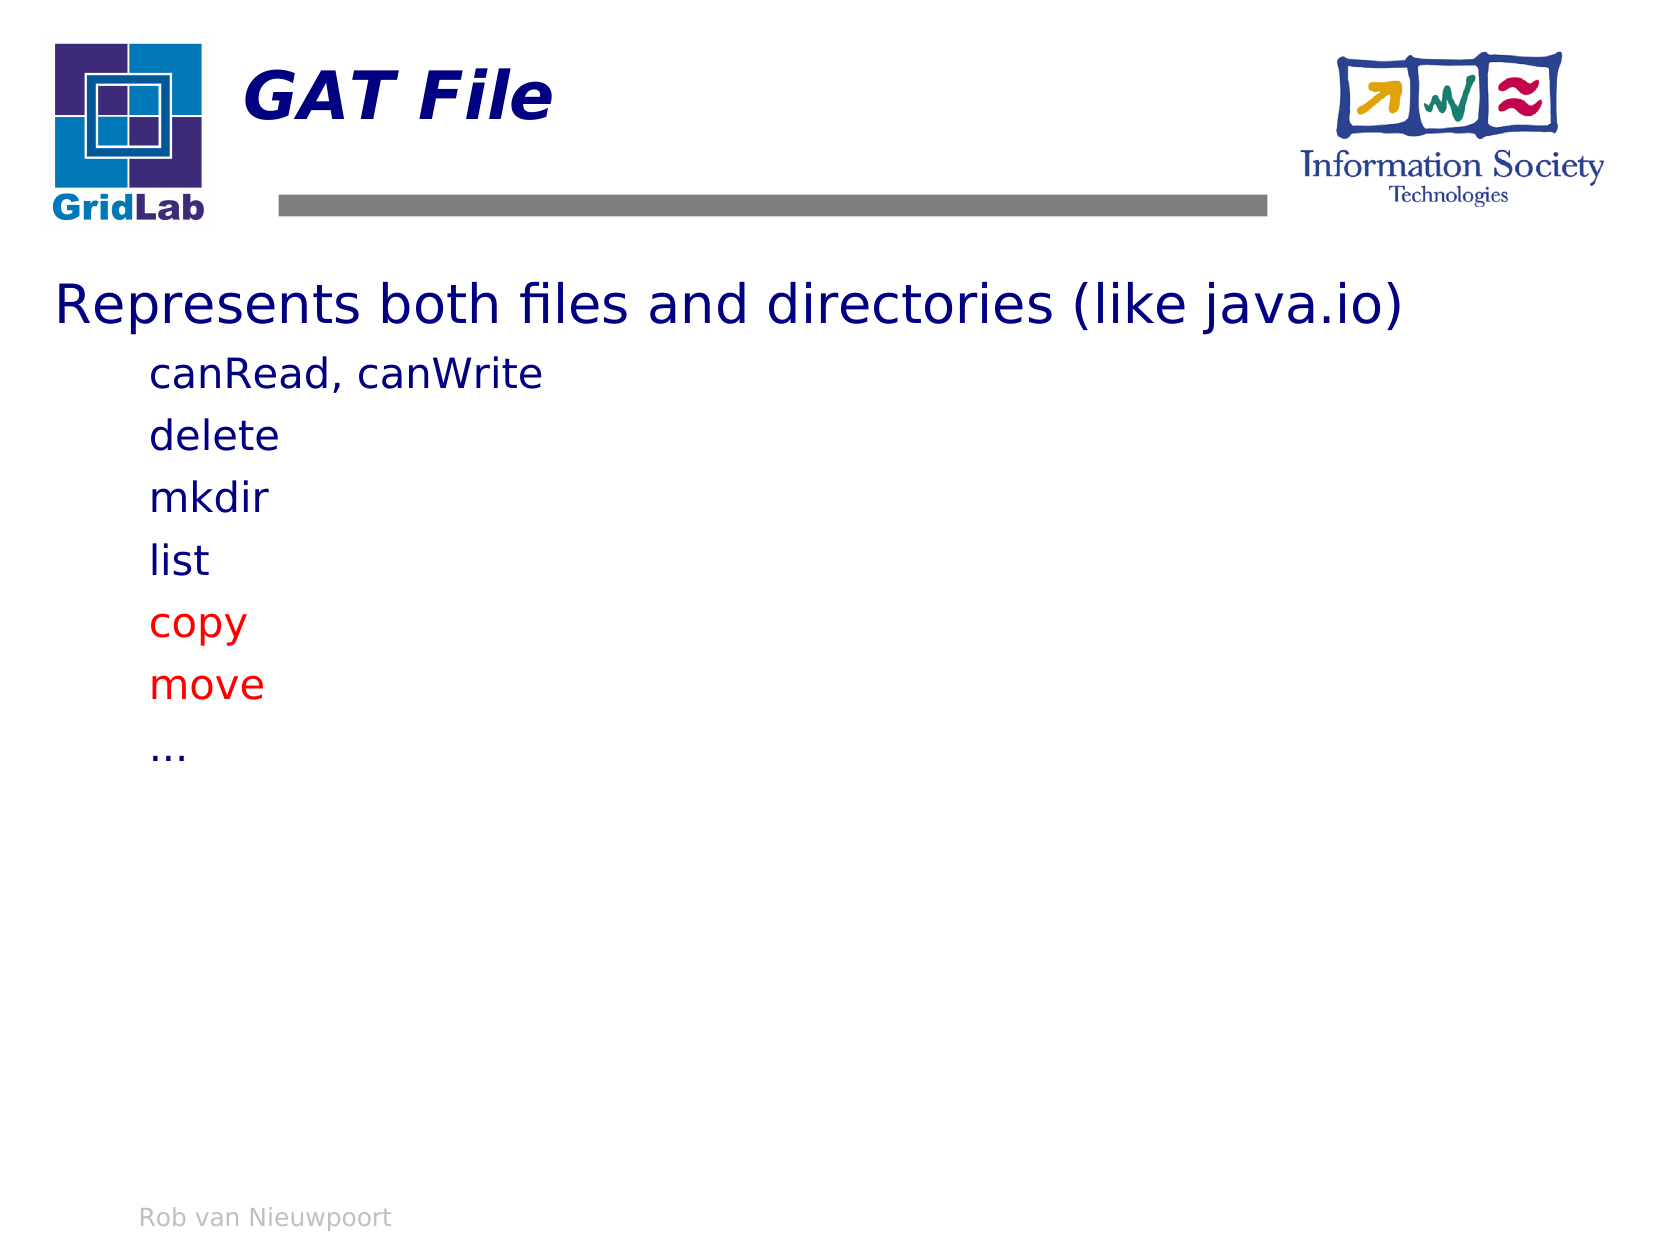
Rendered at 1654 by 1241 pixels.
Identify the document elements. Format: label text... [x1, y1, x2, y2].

picture [45, 34, 211, 230]
title GAT File [243, 0, 1280, 187]
list Represents both files and directories (like java.io) canRead, canWrite delete mkdir list copy move ... [55, 268, 1599, 1125]
picture [1293, 34, 1611, 214]
